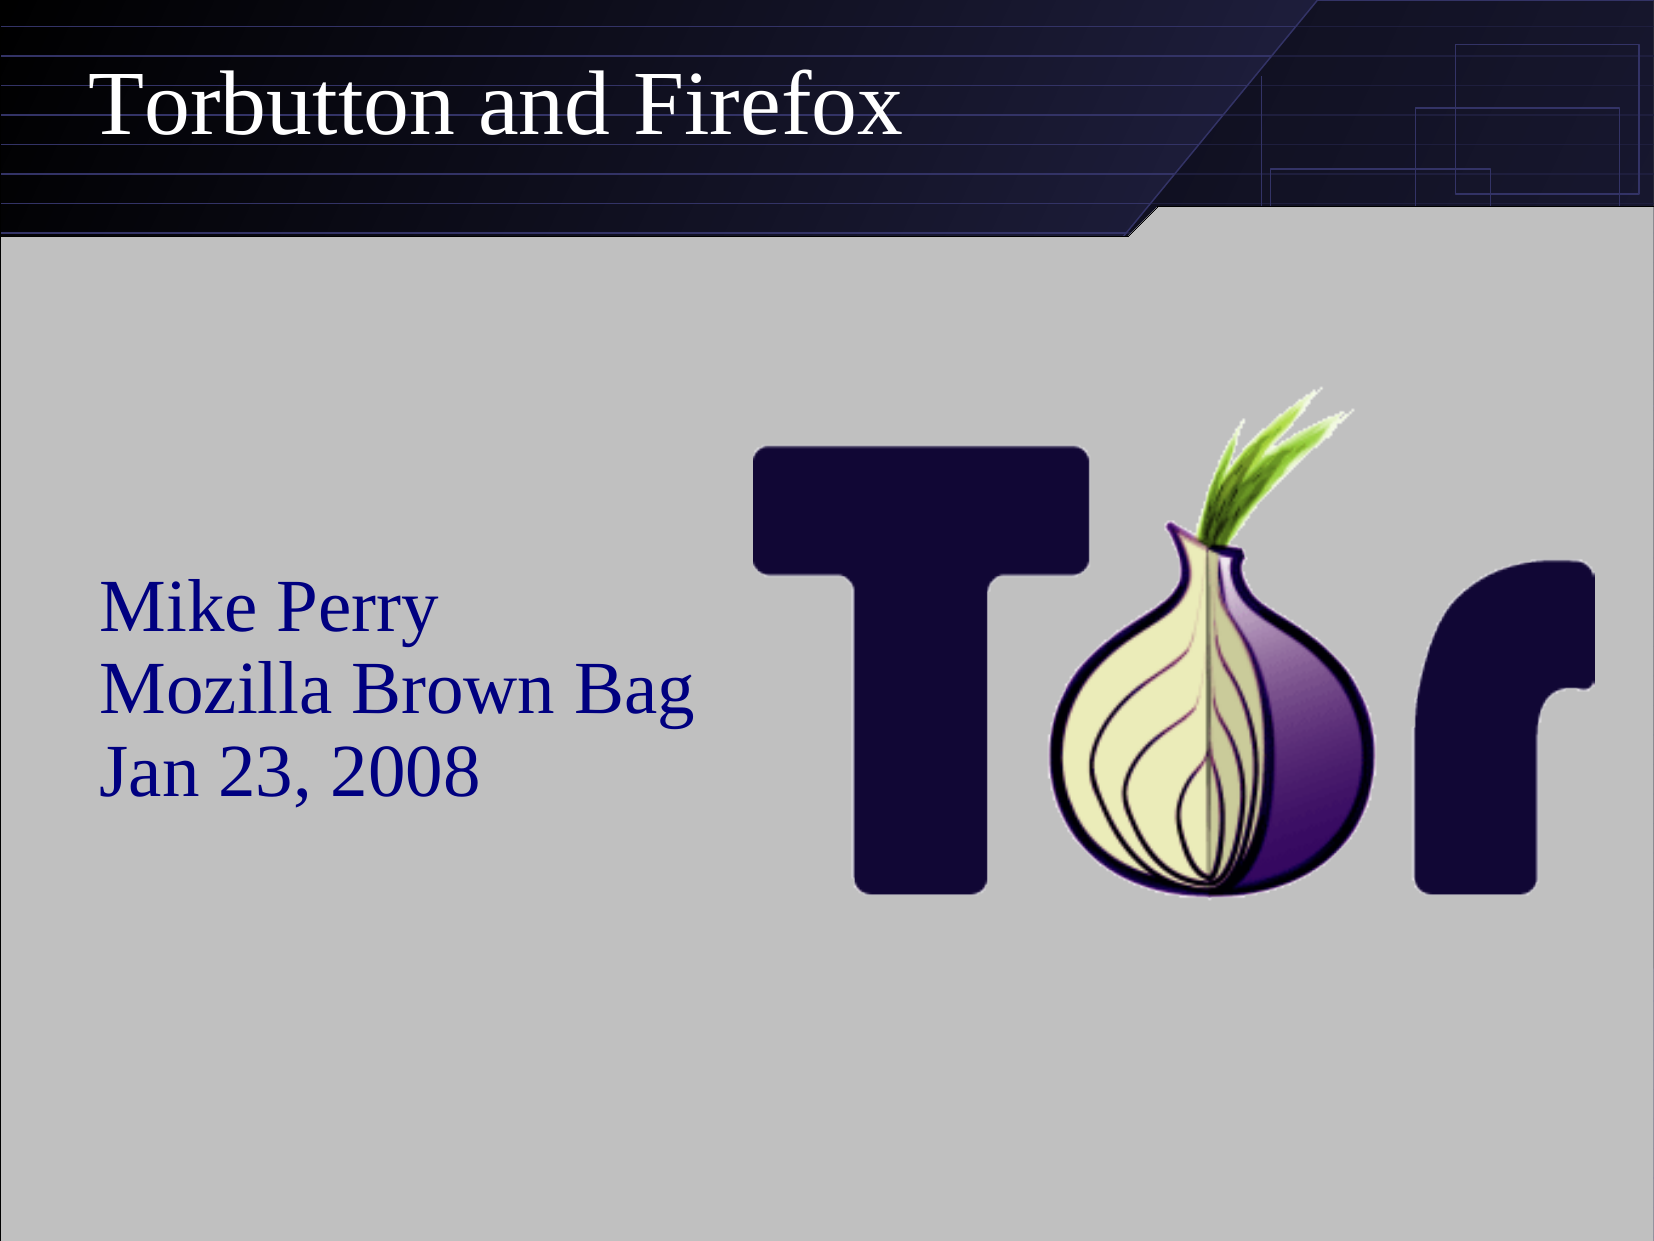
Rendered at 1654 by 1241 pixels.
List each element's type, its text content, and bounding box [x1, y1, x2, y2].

subtitle Mike Perry Mozilla Brown Bag Jan 23, 2008 [64, 383, 1477, 1077]
picture [753, 383, 1595, 920]
title Torbutton and Firefox [88, 0, 1501, 208]
